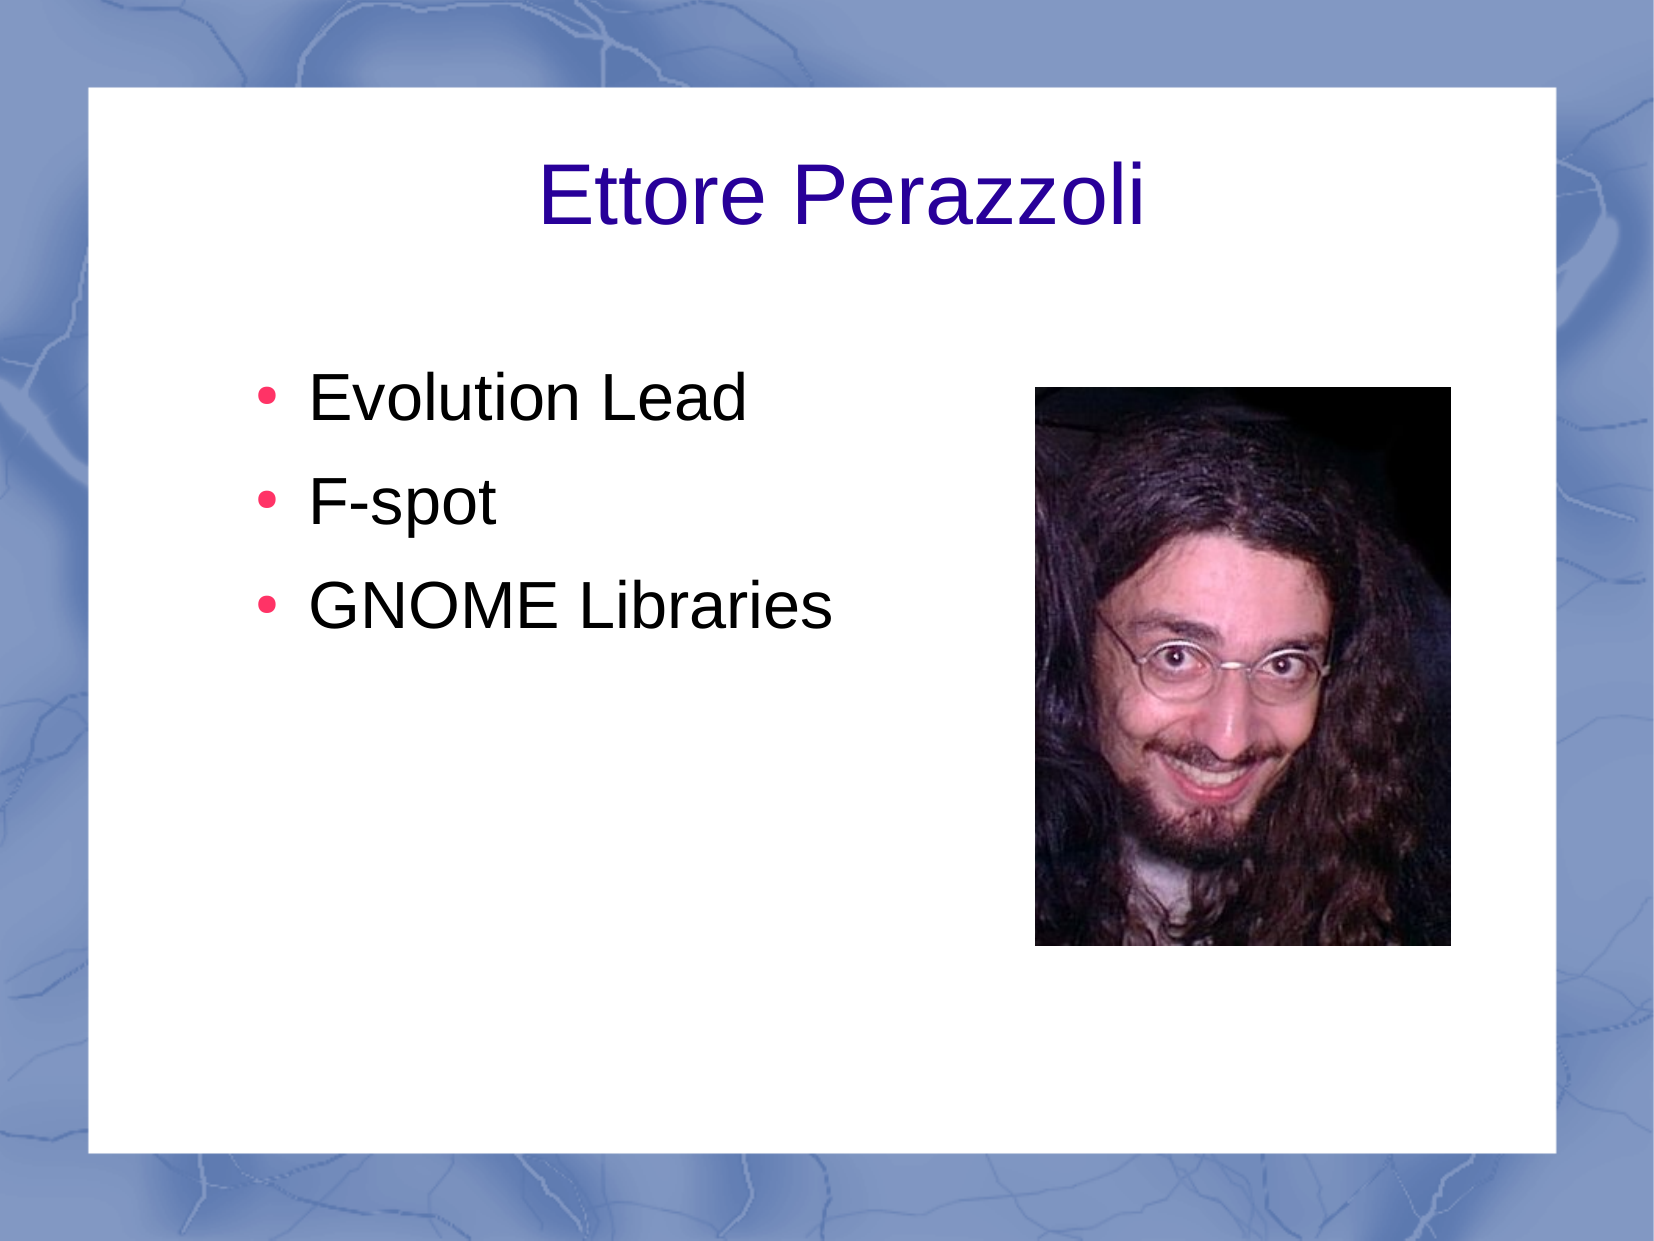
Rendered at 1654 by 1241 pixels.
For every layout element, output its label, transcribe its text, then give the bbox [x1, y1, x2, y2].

list Evolution Lead F-spot GNOME Libraries [237, 360, 901, 1096]
picture [0, 0, 1654, 1241]
title Ettore Perazzoli [118, 90, 1536, 298]
